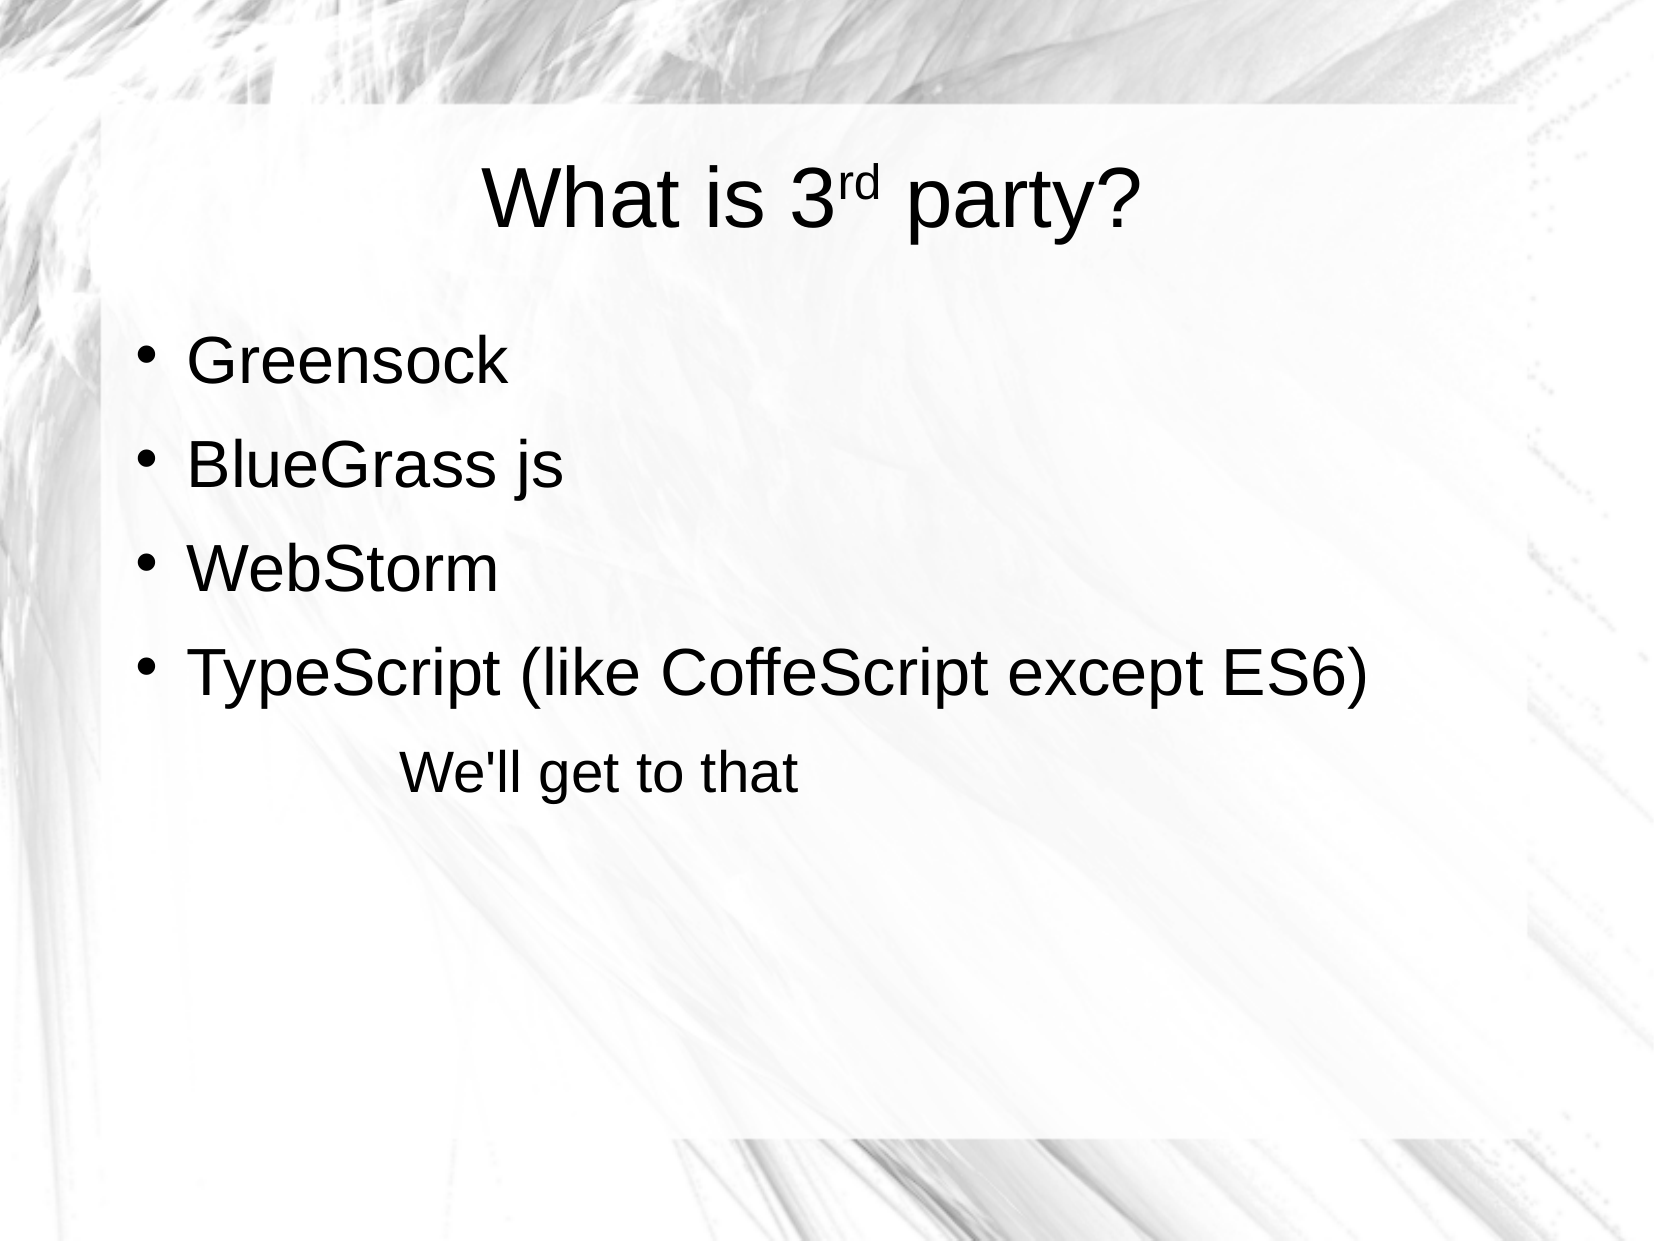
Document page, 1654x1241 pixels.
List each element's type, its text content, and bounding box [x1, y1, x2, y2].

title What is 3rd party? [118, 112, 1506, 281]
list Greensock BlueGrass js WebStorm TypeScript (like CoffeScript except ES6) We'll get to that [118, 319, 1571, 946]
picture [0, 0, 1654, 1241]
